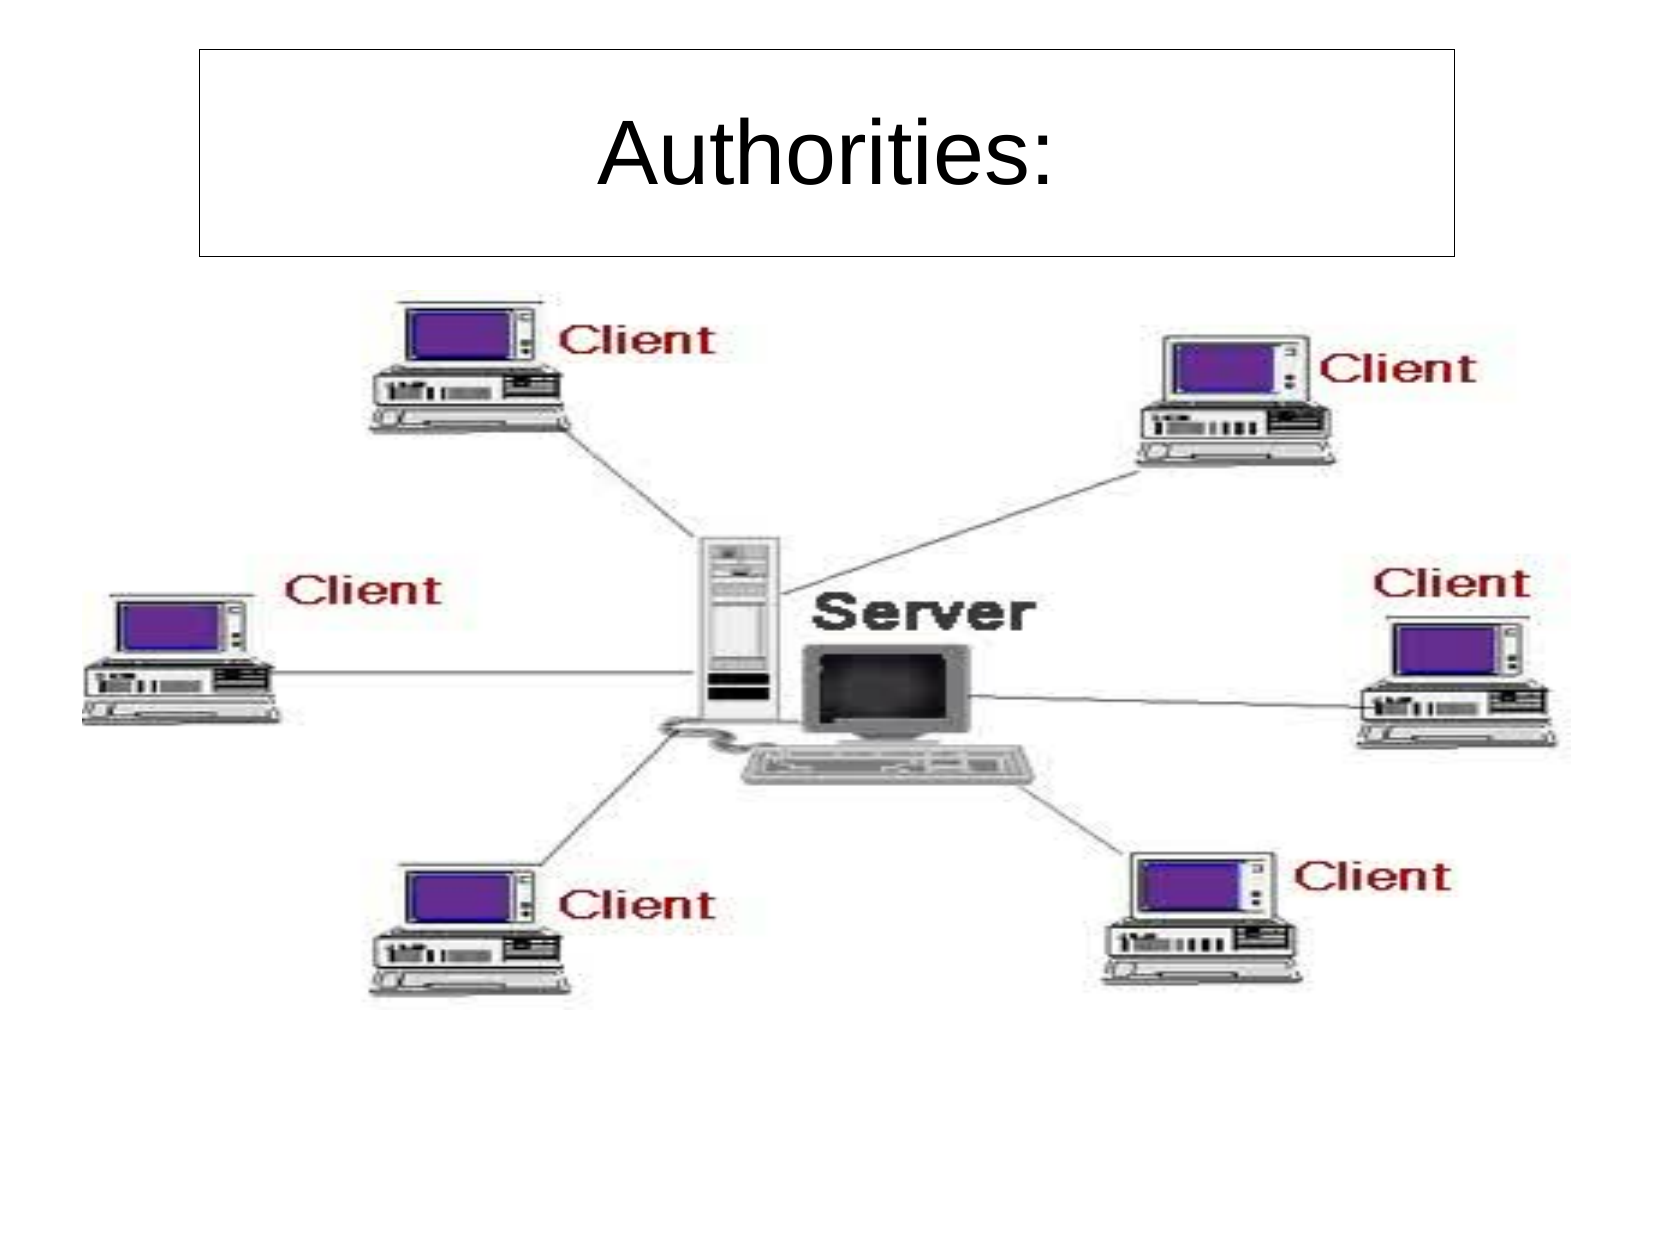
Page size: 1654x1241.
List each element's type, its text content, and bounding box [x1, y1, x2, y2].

title Authorities: [199, 49, 1455, 257]
picture [82, 290, 1571, 1010]
